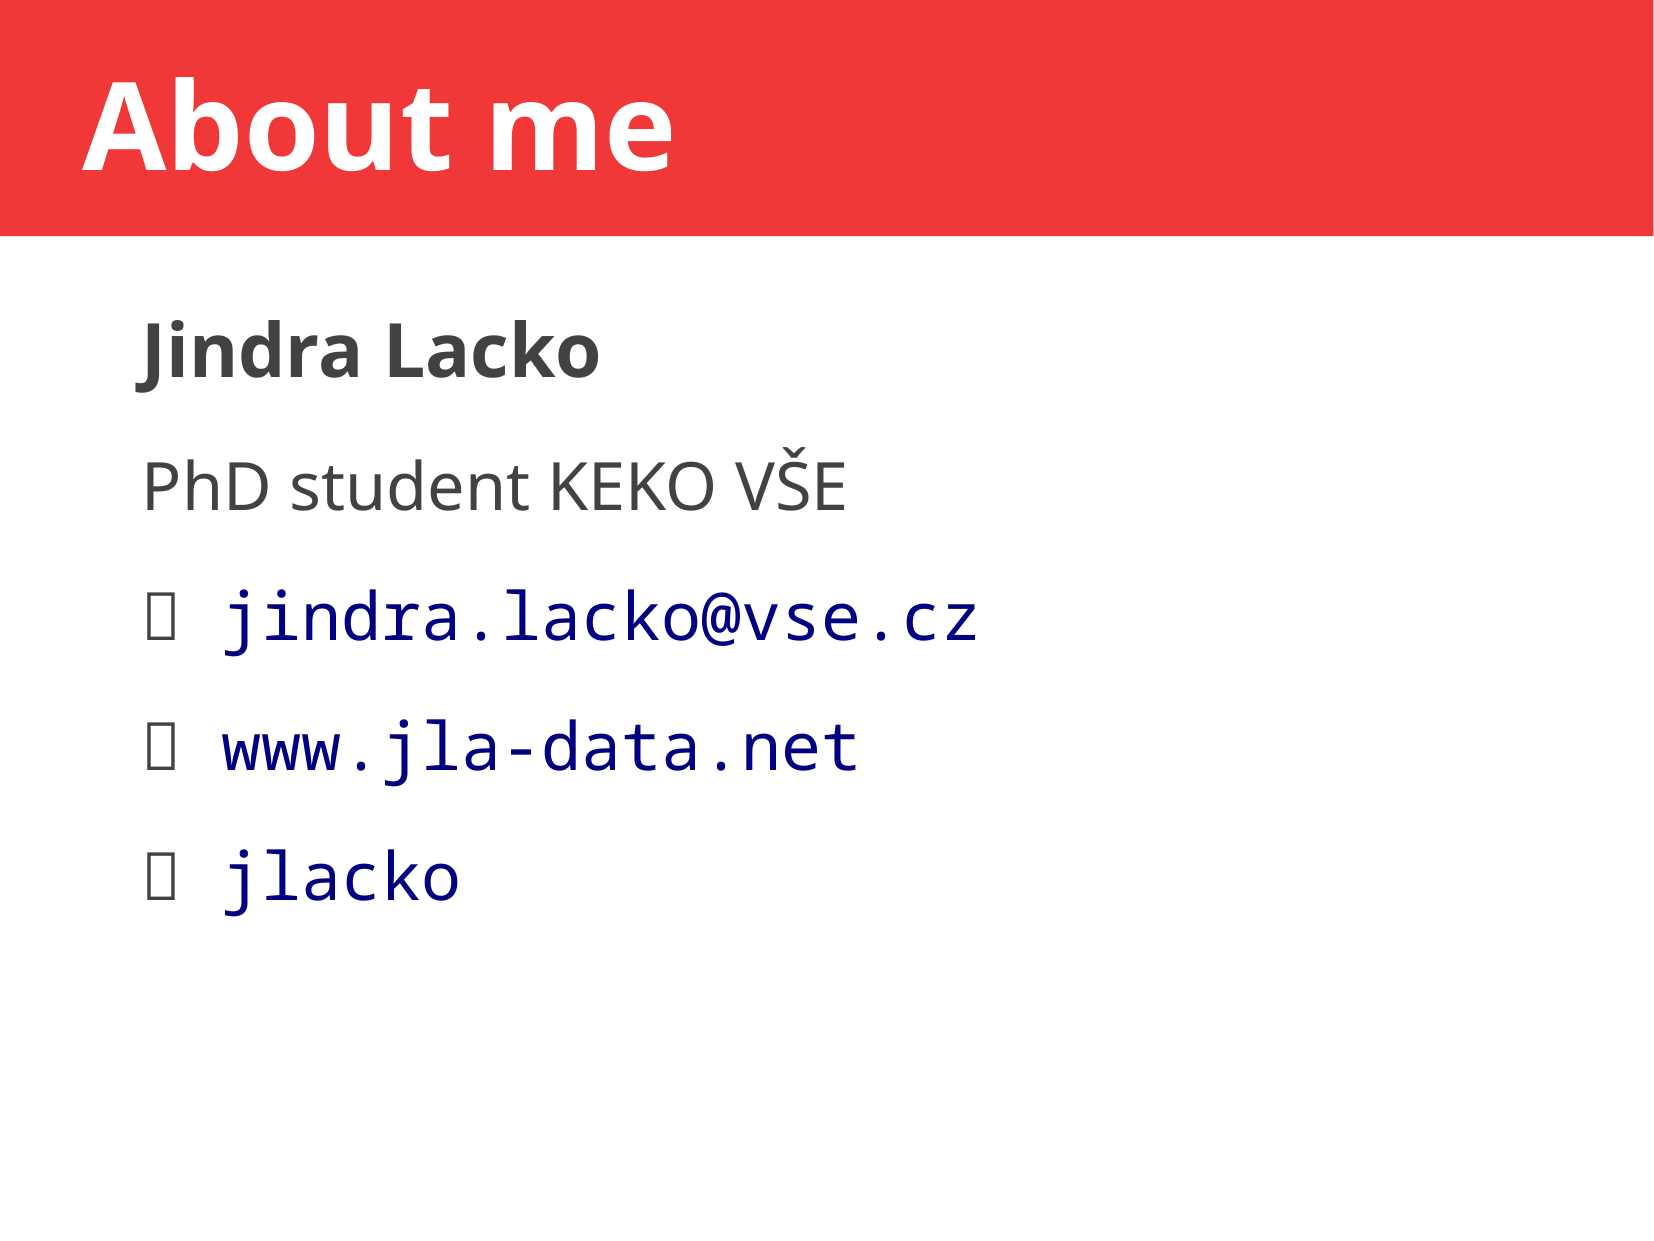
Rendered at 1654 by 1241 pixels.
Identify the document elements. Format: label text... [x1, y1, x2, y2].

title About me [82, 19, 1571, 227]
list Jindra Lacko PhD student KEKO VŠE  jindra.lacko@vse.cz  www.jla-data.net  jlacko [70, 297, 1599, 1063]
